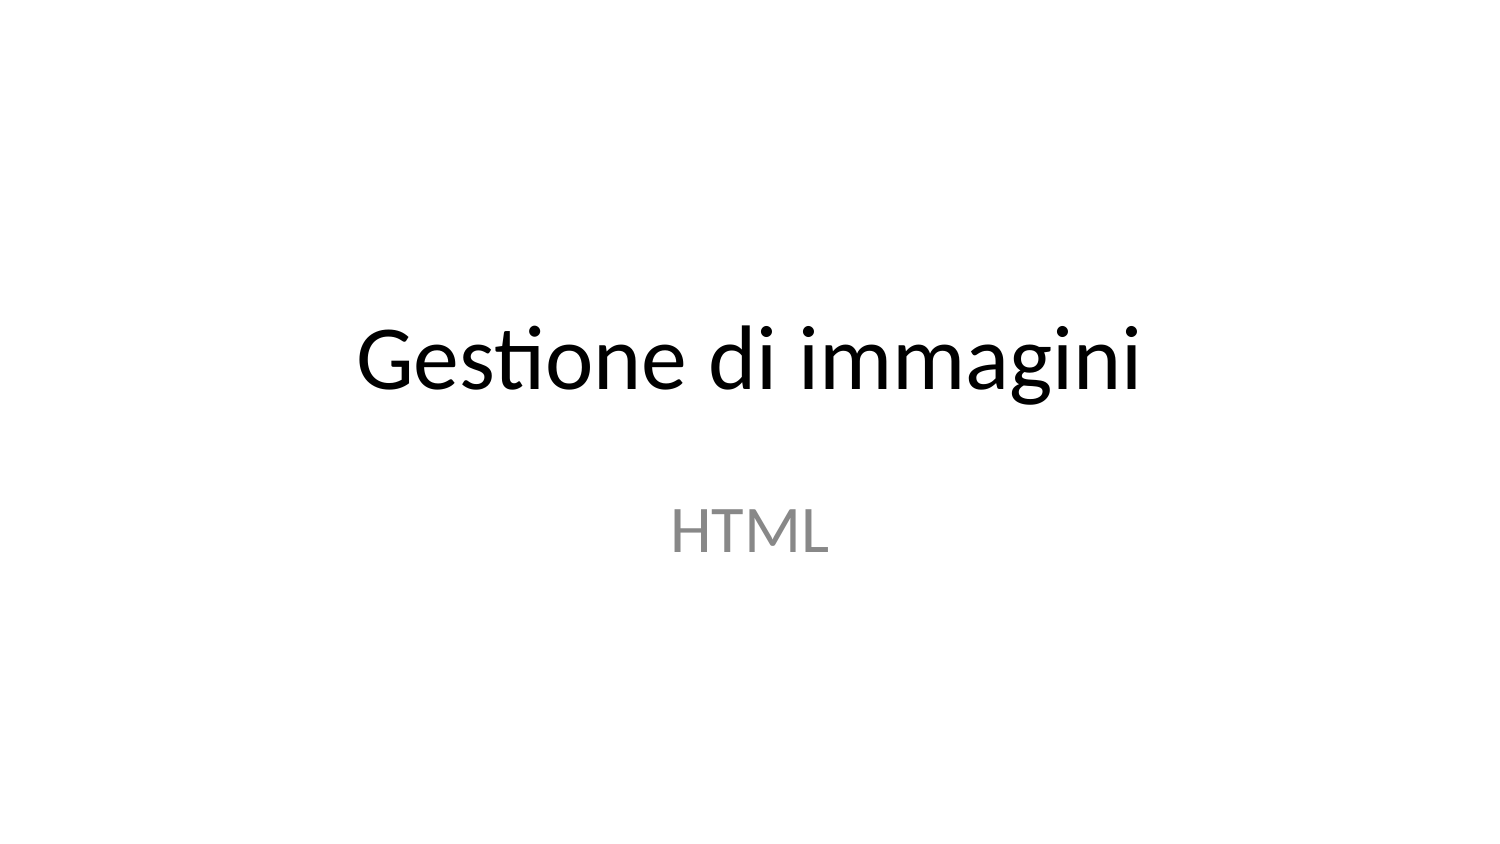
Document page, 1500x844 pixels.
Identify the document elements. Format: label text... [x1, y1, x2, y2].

title Gestione di immagini [112, 262, 1388, 443]
subtitle HTML [225, 478, 1275, 694]
